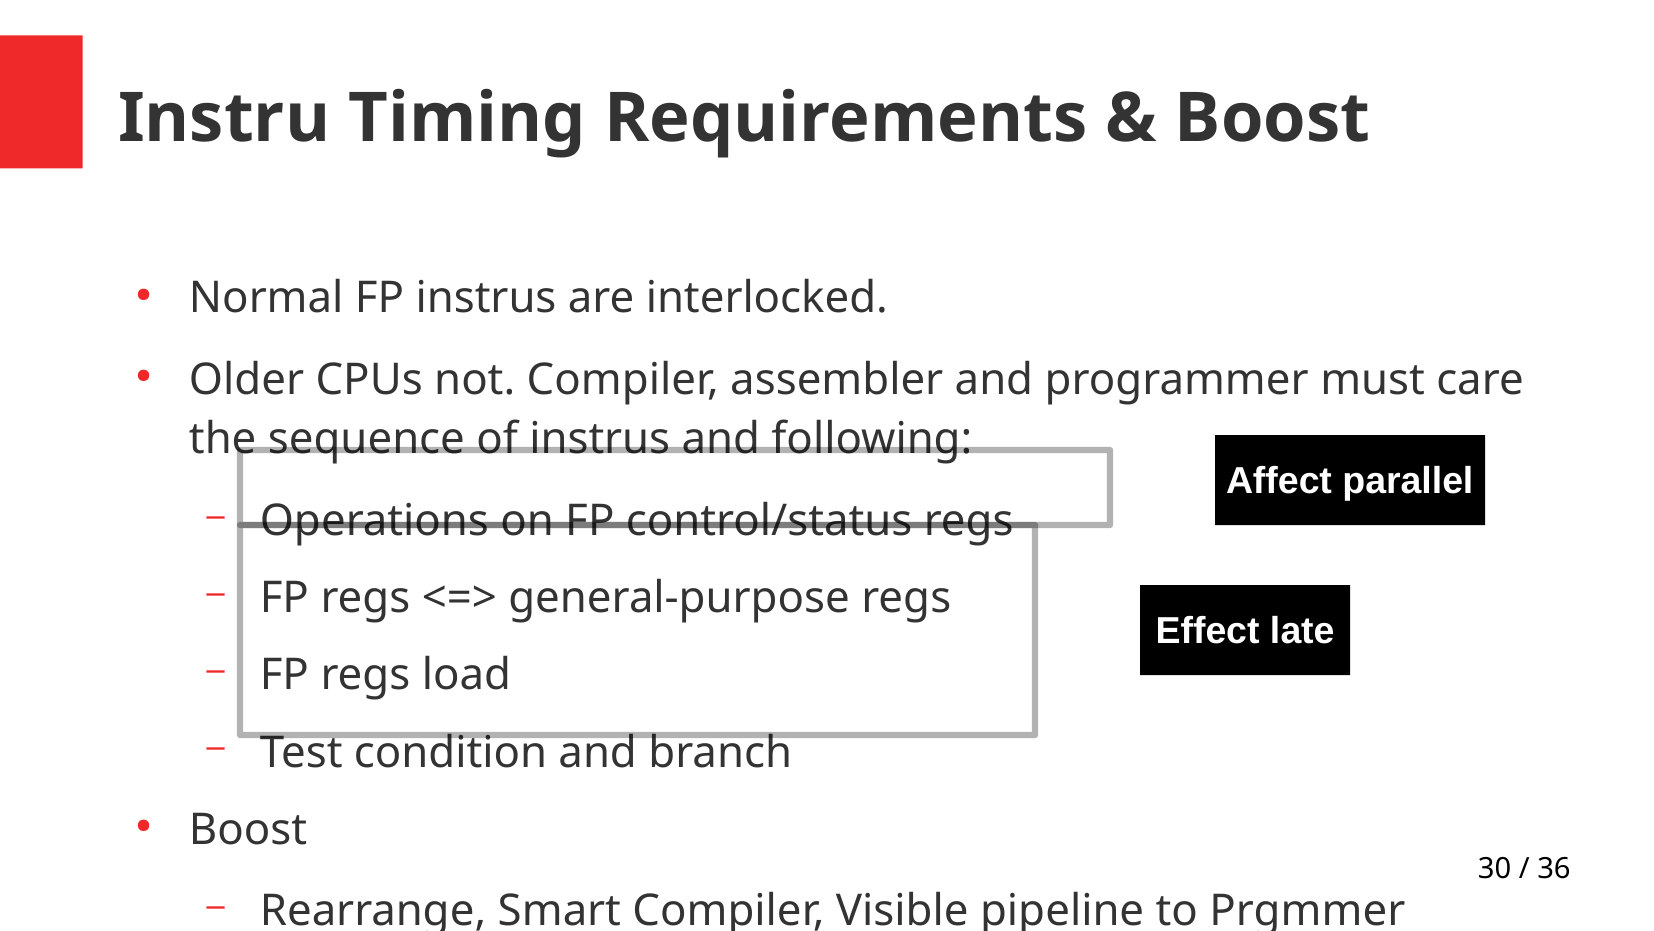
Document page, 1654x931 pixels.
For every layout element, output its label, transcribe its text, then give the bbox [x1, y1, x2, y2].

title Instru Timing Requirements & Boost [118, 37, 1571, 193]
list Normal FP instrus are interlocked. Older CPUs not. Compiler, assembler and programmer must care the sequence of instrus and following: Operations on FP control/status regs FP regs <=> general-purpose regs FP regs load Test condition and branch Boost Rearrange, Smart Compiler, Visible pipeline to Prgmmer [118, 265, 1536, 806]
text_box Effect late [1140, 585, 1351, 676]
text_box Affect parallel [1215, 435, 1486, 526]
